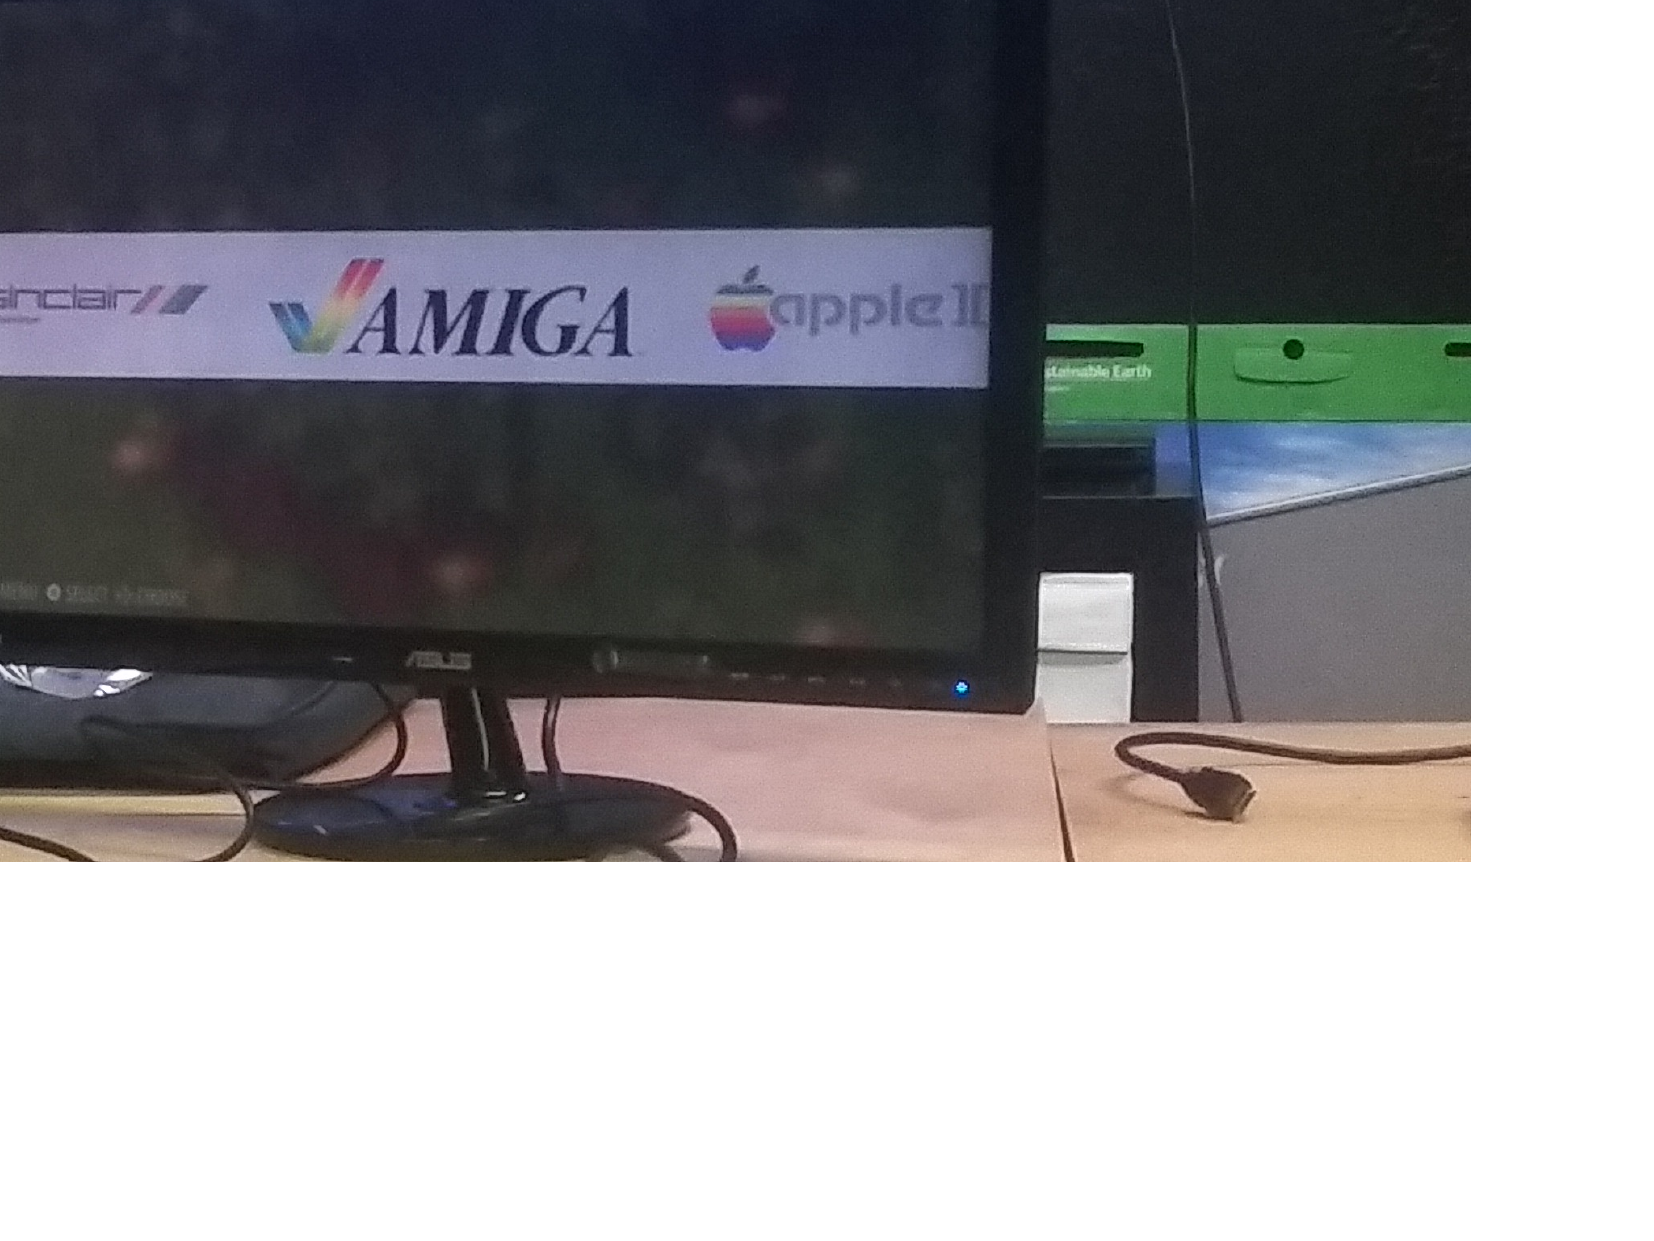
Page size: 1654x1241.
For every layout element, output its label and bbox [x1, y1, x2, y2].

picture [0, 0, 1471, 862]
